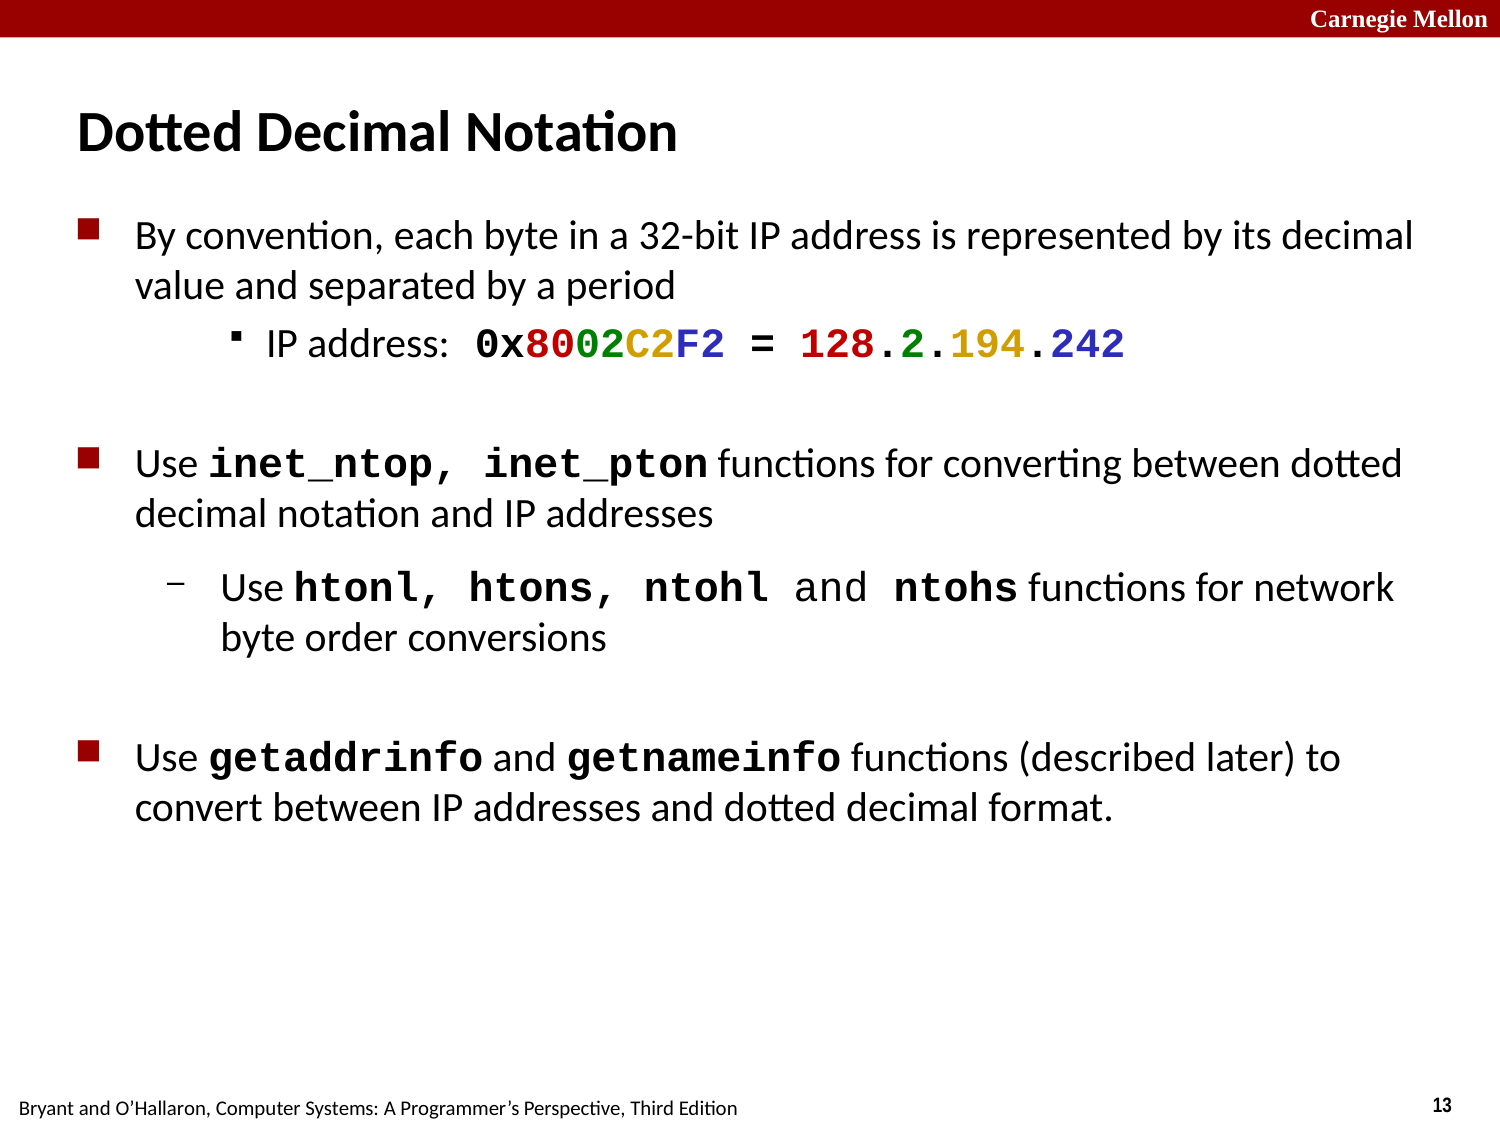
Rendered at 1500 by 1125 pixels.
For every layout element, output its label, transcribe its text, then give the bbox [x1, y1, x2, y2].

list By convention, each byte in a 32-bit IP address is represented by its decimal value and separated by a period IP address: 0x8002C2F2 = 128.2.194.242 Use inet_ntop, inet_pton functions for converting between dotted decimal notation and IP addresses Use htonl, htons, ntohl and ntohs functions for network byte order conversions Use getaddrinfo and getnameinfo functions (described later) to convert between IP addresses and dotted decimal format. [63, 200, 1463, 1050]
title Dotted Decimal Notation [62, 80, 1191, 175]
